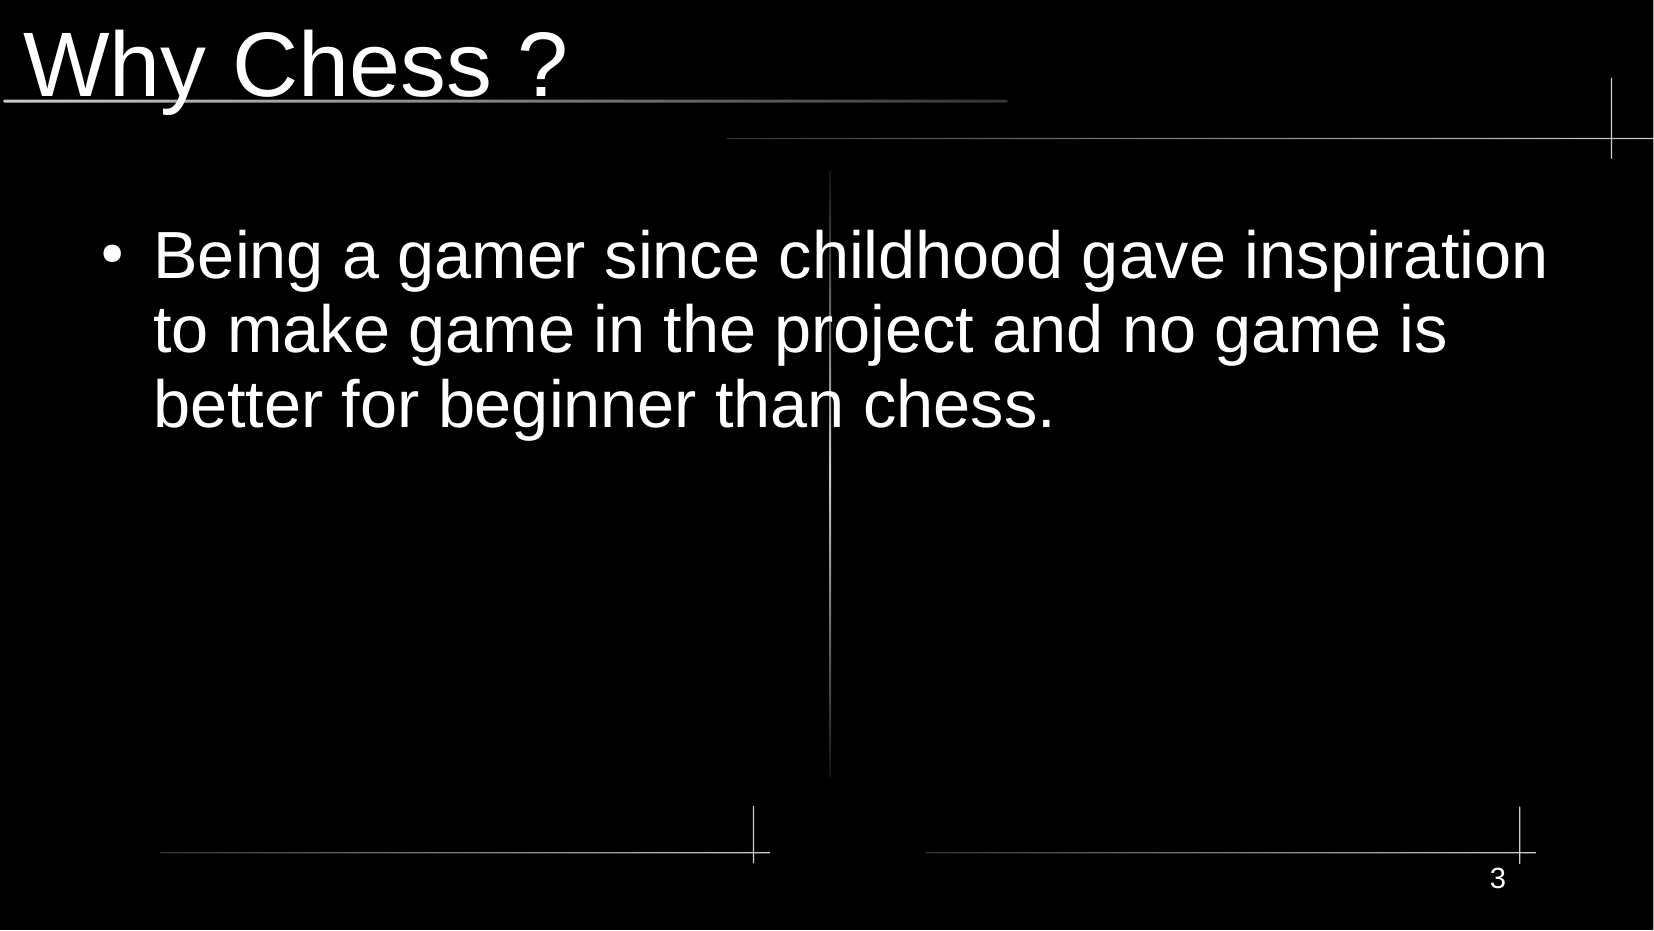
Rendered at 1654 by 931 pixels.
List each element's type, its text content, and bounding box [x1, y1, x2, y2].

list Being a gamer since childhood gave inspiration to make game in the project and no game is better for beginner than chess. [82, 217, 1571, 758]
title Why Chess ? [23, 11, 1589, 119]
